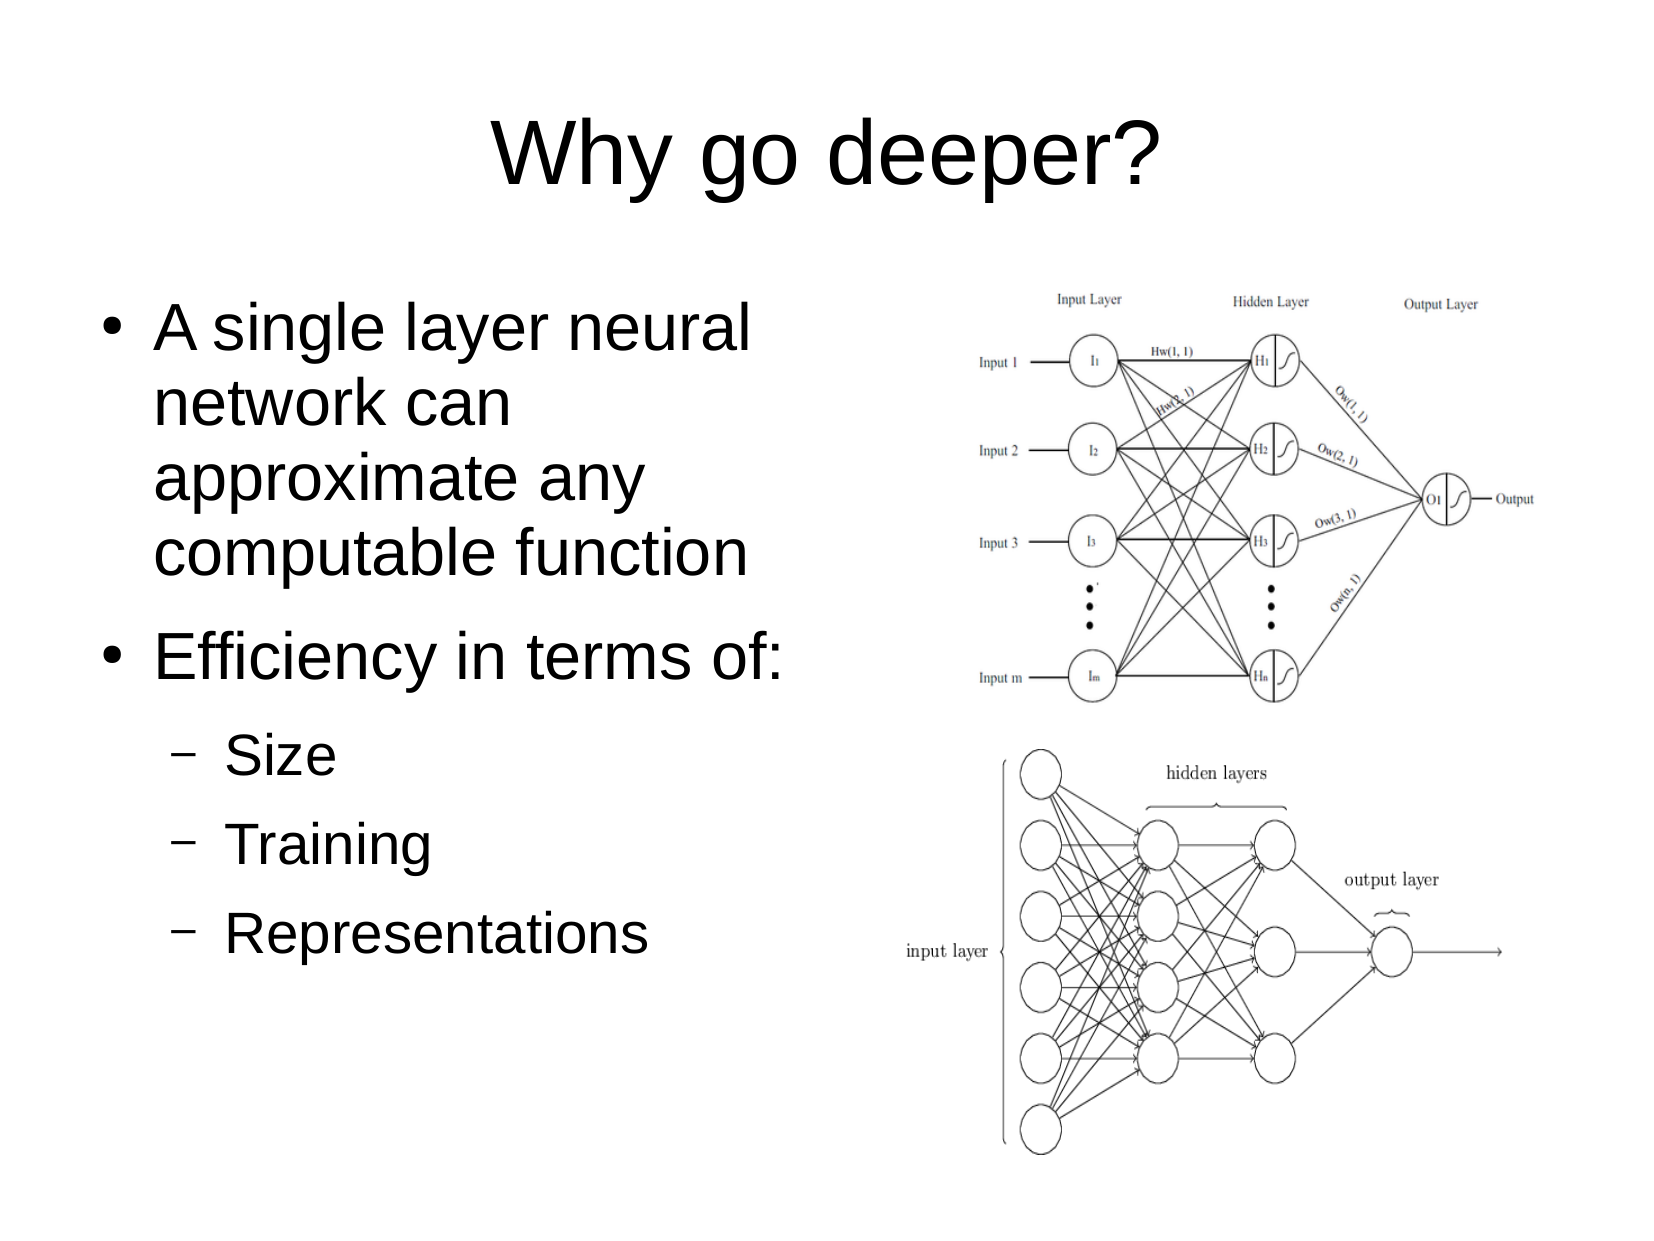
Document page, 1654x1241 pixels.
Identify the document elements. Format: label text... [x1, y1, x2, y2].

picture [900, 749, 1516, 1156]
picture [960, 284, 1546, 721]
list A single layer neural network can approximate any computable function Efficiency in terms of: Size Training Representations [82, 290, 809, 1010]
title Why go deeper? [82, 49, 1571, 257]
